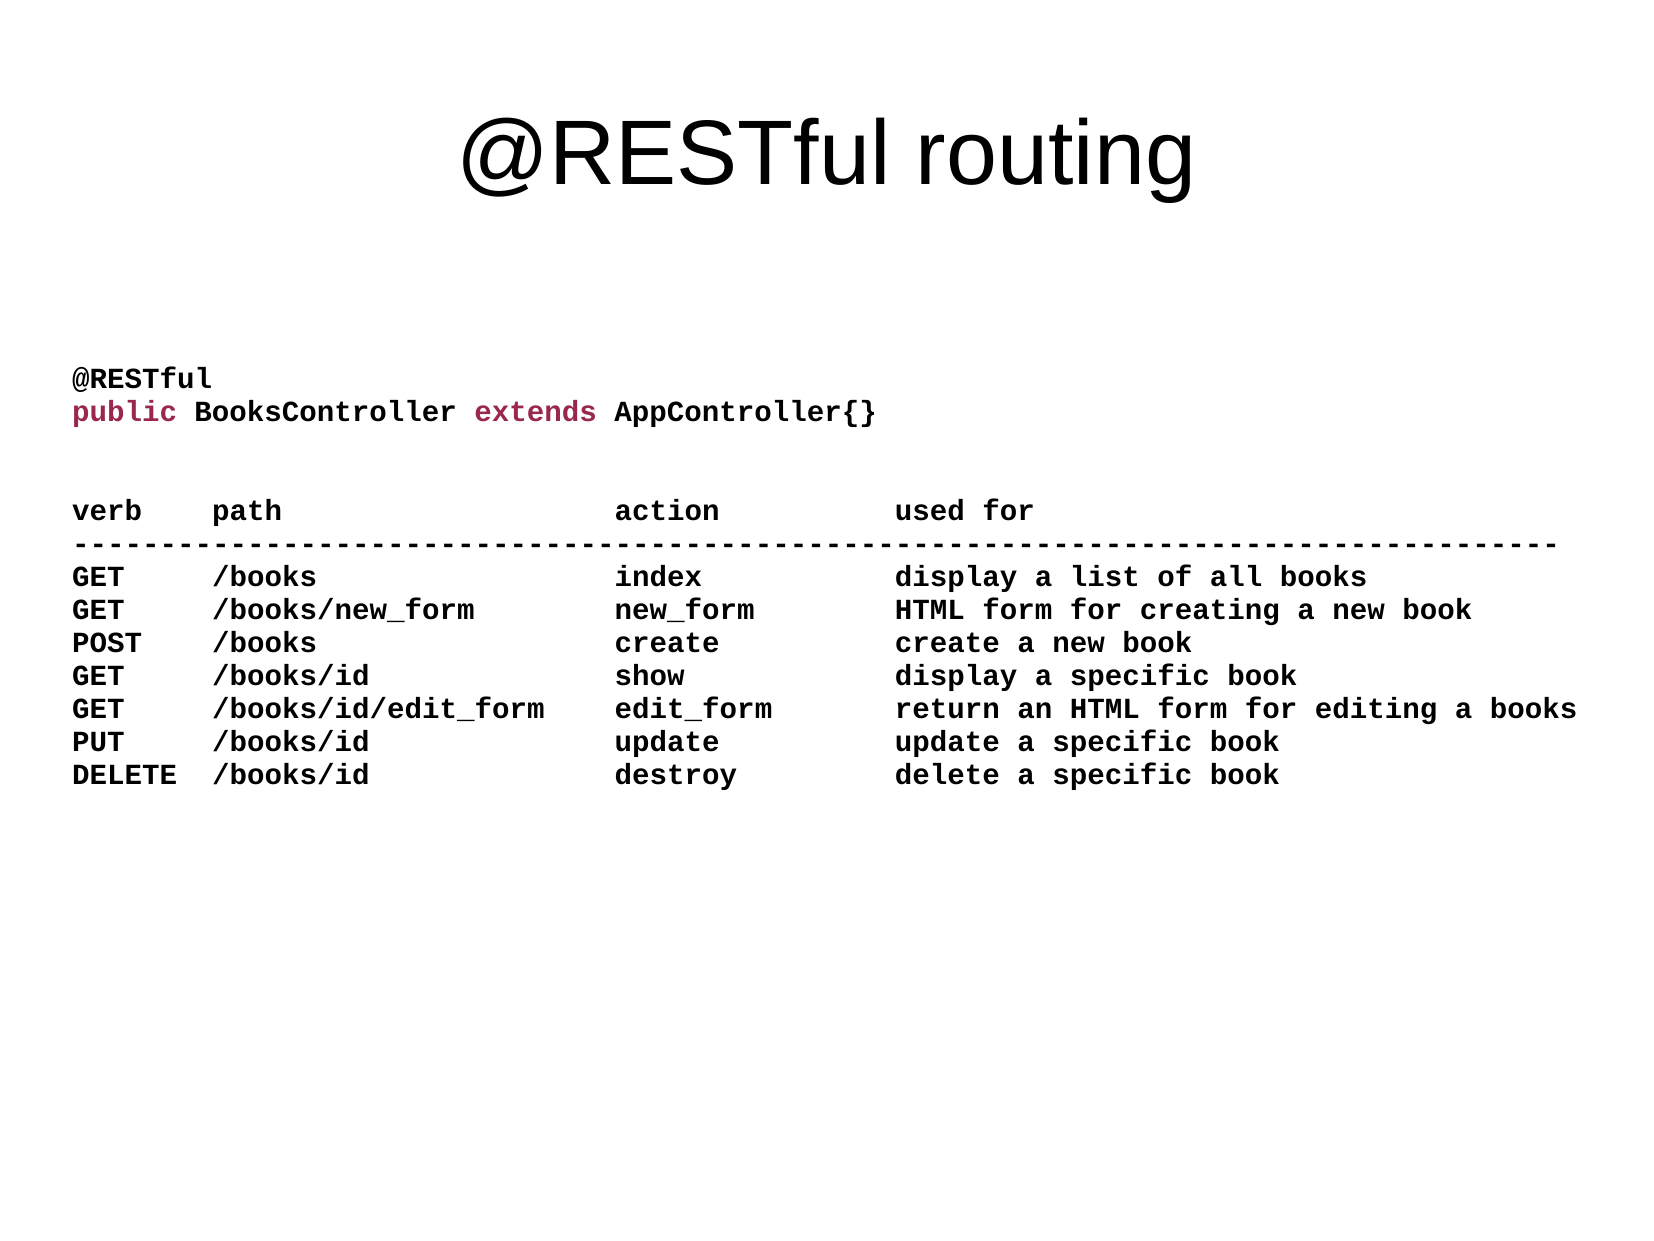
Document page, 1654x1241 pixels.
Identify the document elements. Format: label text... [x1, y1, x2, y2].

text_box @RESTful public BooksController extends AppController{} verb path action used for ------------------------------------------------------------------------------------- GET /books index display a list of all books GET /books/new_form new_form HTML form for creating a new book POST /books create create a new book GET /books/id show display a specific book GET /books/id/edit_form edit_form return an HTML form for editing a books PUT /books/id update update a specific book DELETE /books/id destroy delete a specific book [57, 323, 1592, 867]
title @RESTful routing [82, 56, 1571, 250]
